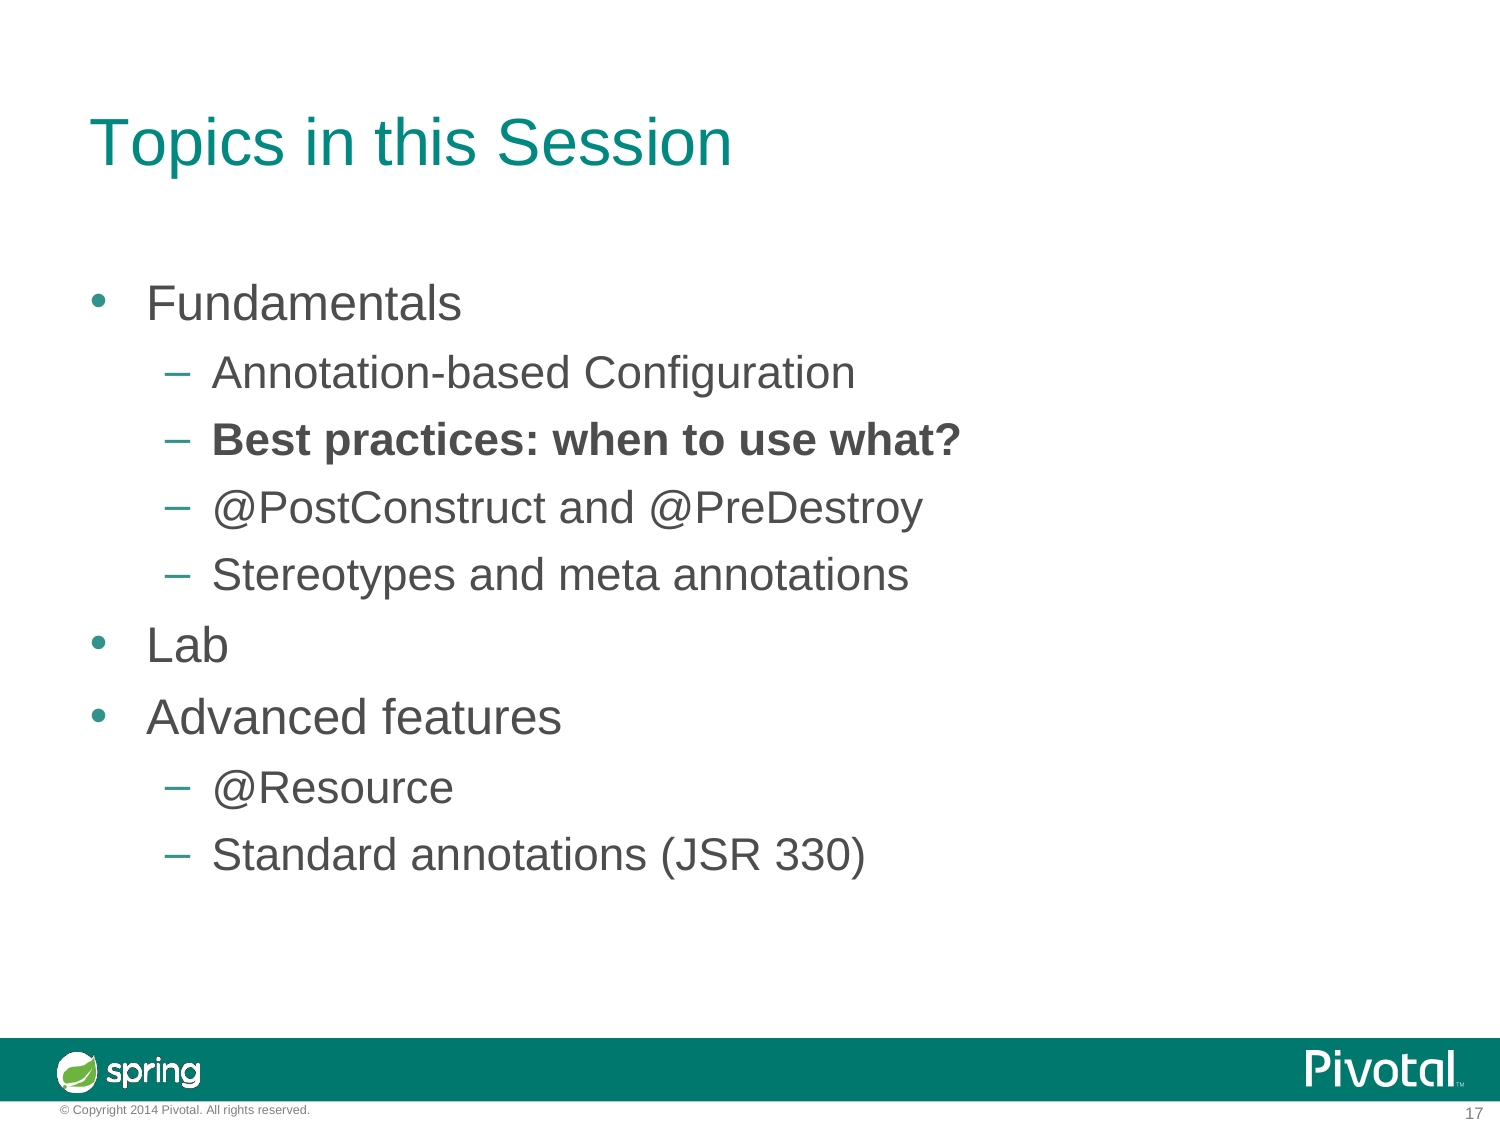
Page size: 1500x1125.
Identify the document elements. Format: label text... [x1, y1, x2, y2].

list Fundamentals Annotation-based Configuration Best practices: when to use what? @PostConstruct and @PreDestroy Stereotypes and meta annotations Lab Advanced features @Resource Standard annotations (JSR 330) [75, 262, 1426, 1023]
title Topics in this Session [75, 45, 1426, 233]
picture [32, 1041, 210, 1103]
picture [1306, 1050, 1464, 1087]
